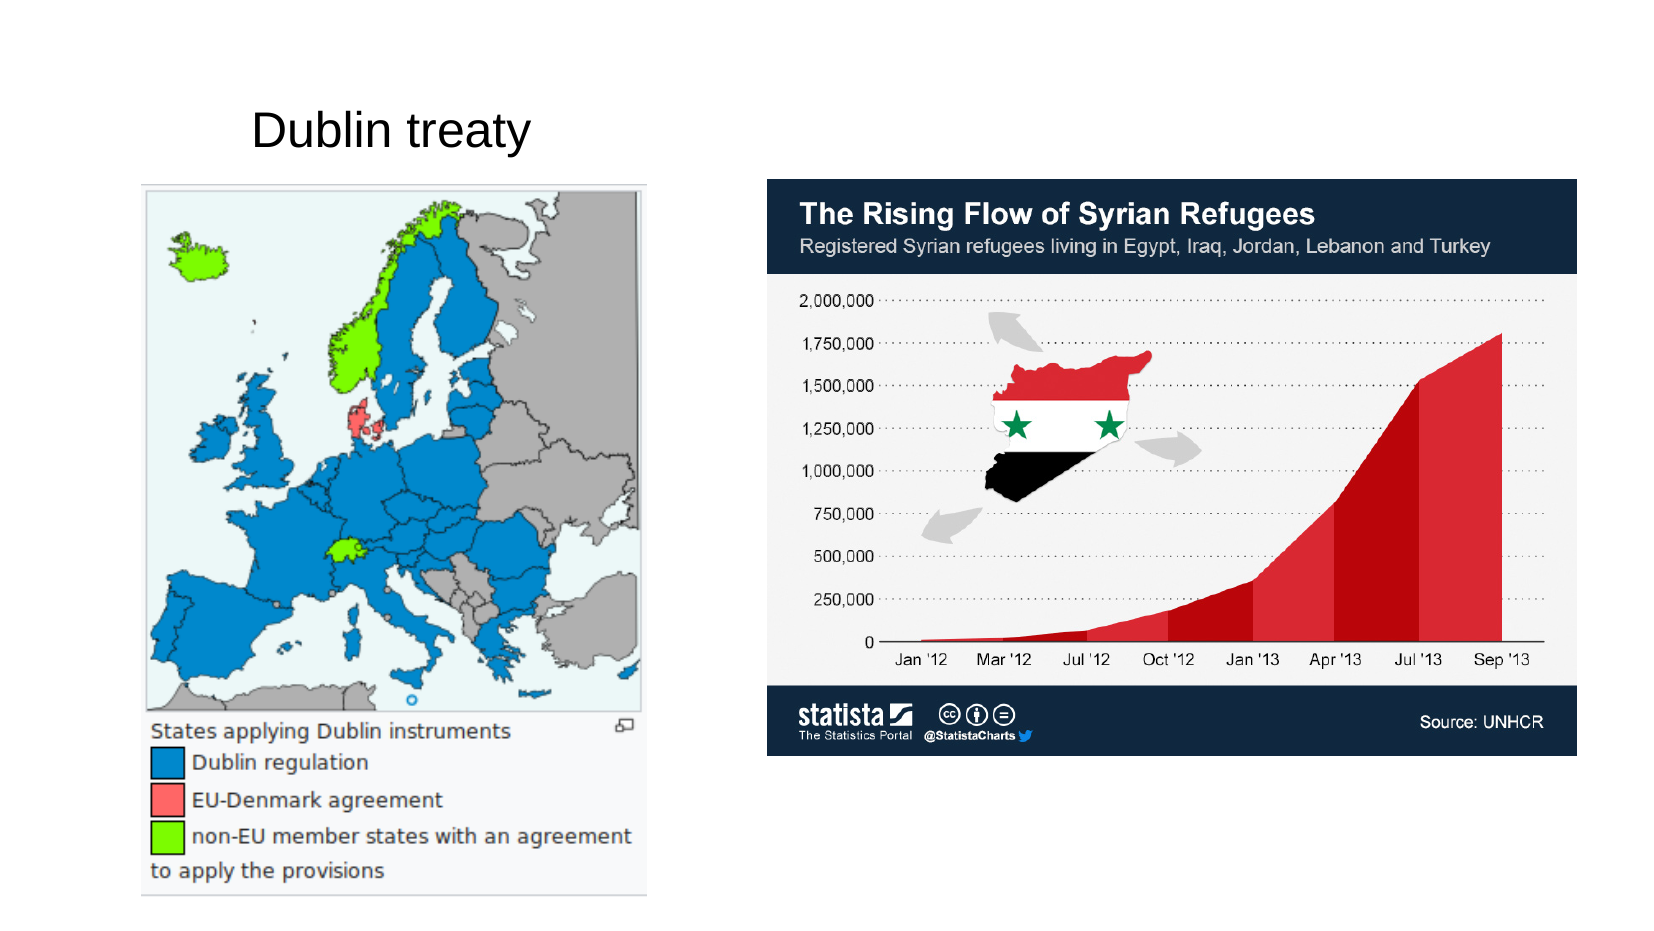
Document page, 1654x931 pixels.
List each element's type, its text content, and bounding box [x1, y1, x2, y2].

picture [767, 179, 1577, 756]
picture [141, 184, 647, 898]
text_box Dublin treaty [236, 94, 547, 166]
